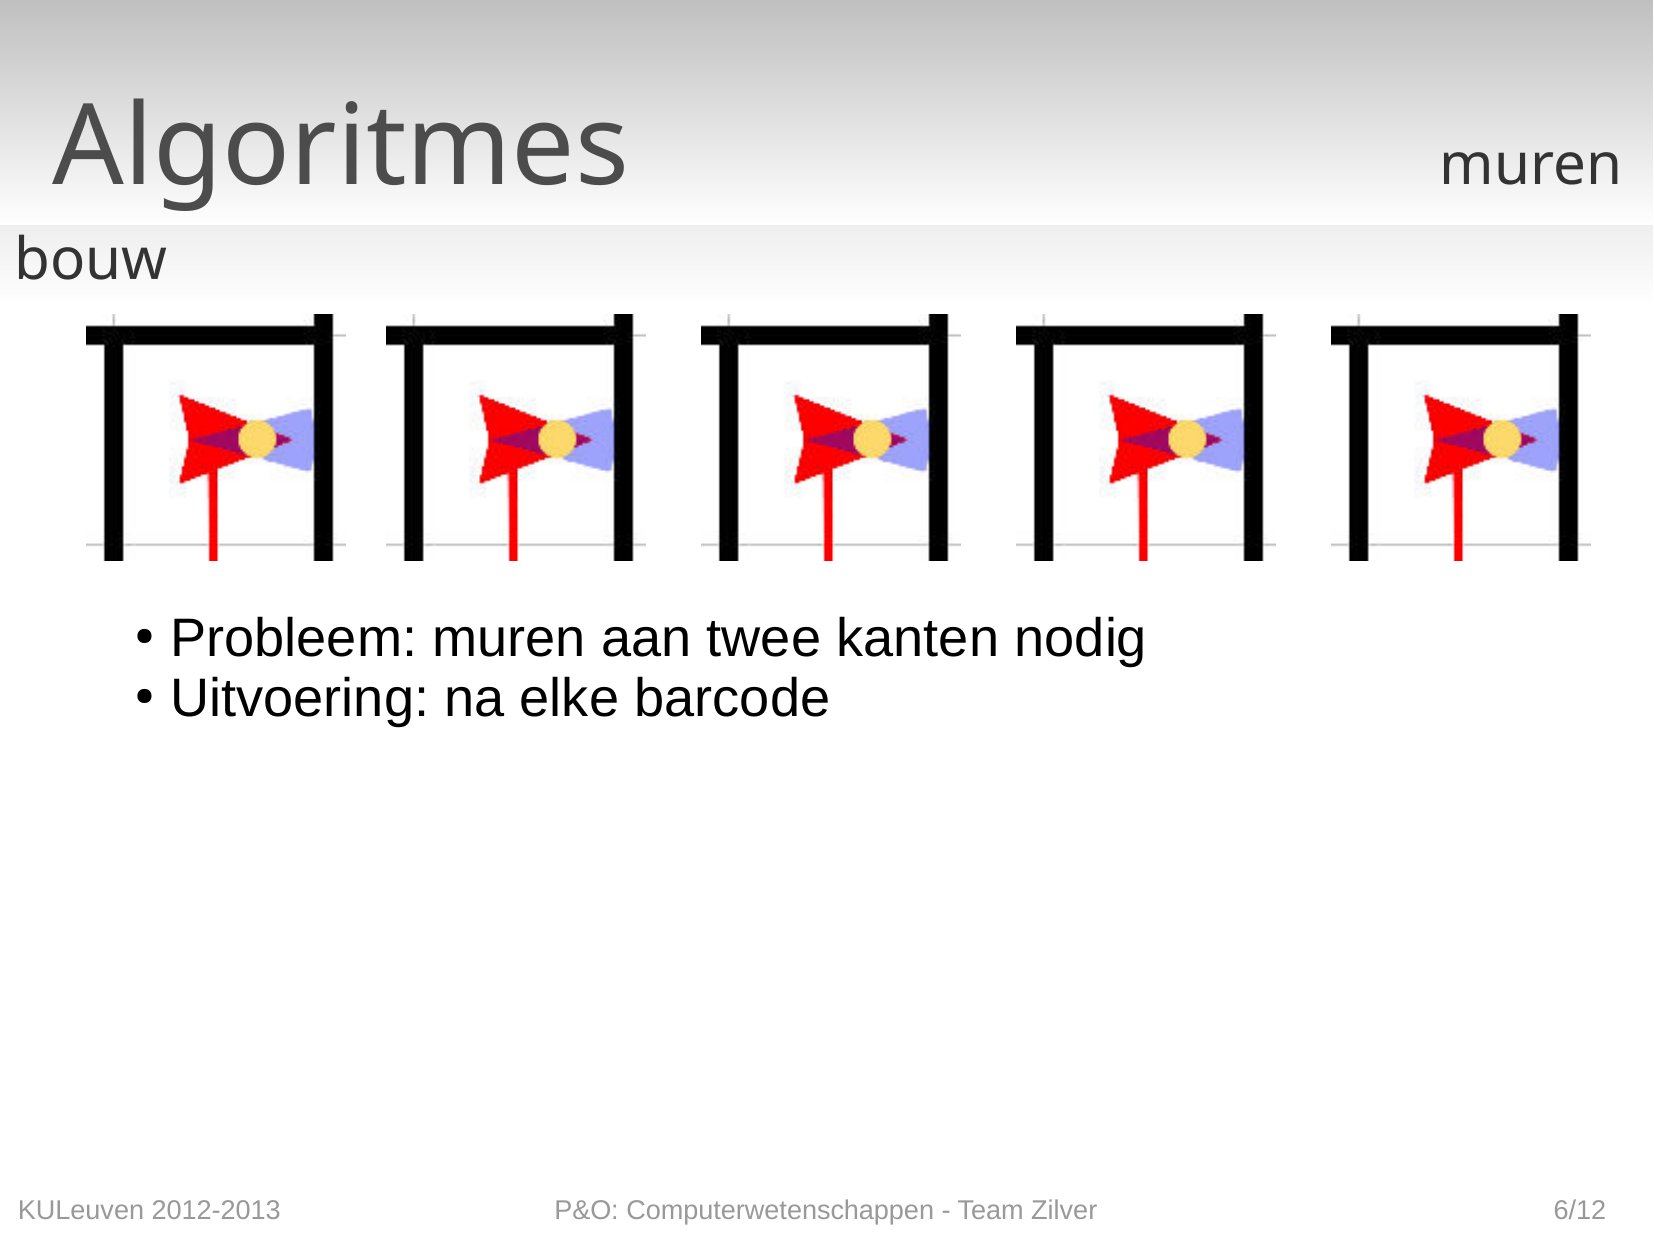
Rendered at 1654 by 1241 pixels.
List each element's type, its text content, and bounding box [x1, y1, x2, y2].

text_box Algoritmes muren [0, 0, 1653, 217]
picture [701, 314, 961, 561]
text_box KULeuven 2012-2013 P&O: Computerwetenschappen - Team Zilver <number>/12 [3, 1187, 1644, 1241]
picture [386, 314, 646, 561]
picture [86, 314, 346, 561]
text_box Probleem: muren aan twee kanten nodig Uitvoering: na elke barcode [120, 600, 1501, 736]
picture [1331, 314, 1591, 561]
picture [1016, 314, 1276, 561]
